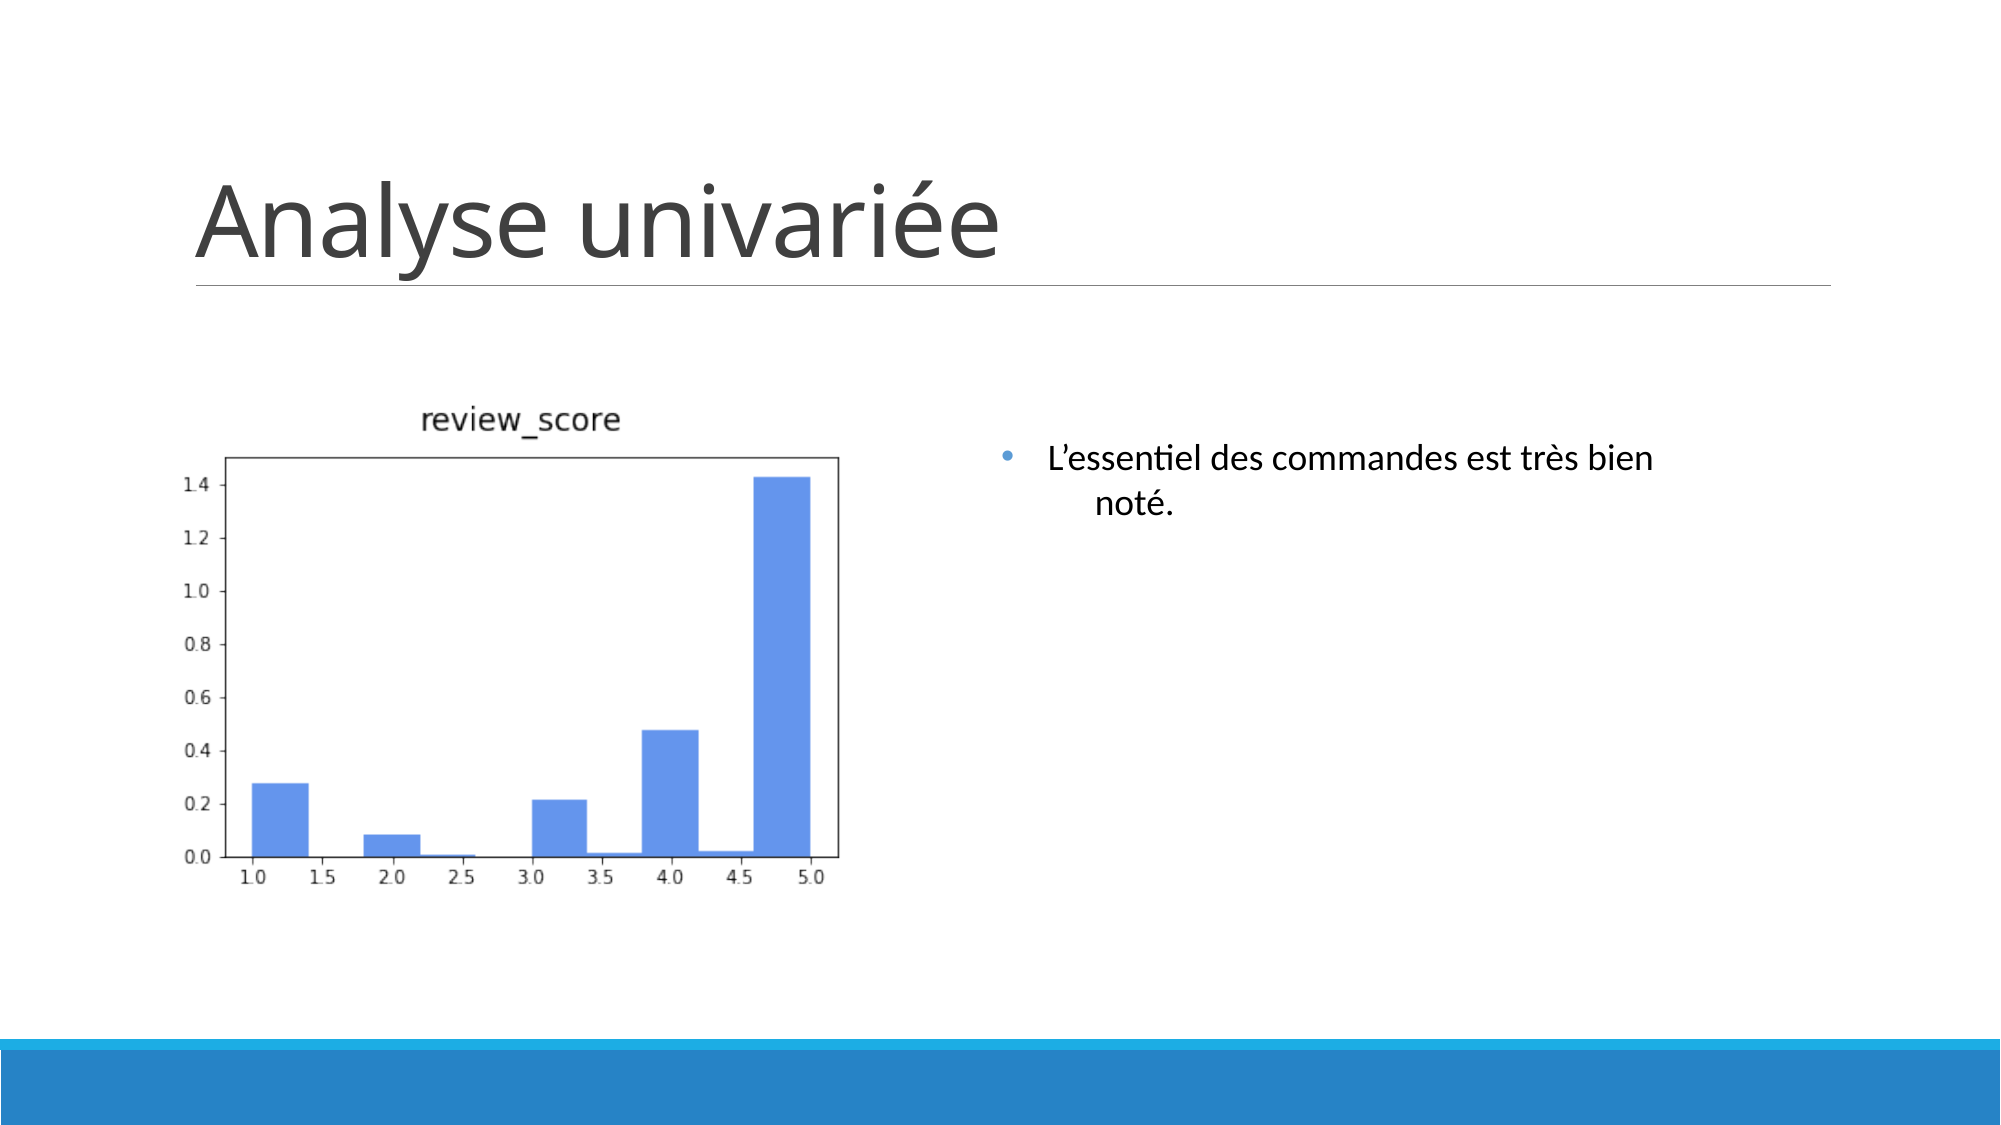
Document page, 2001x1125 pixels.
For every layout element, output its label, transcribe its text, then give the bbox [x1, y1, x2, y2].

picture [170, 393, 851, 901]
text_box L’essentiel des commandes est très bien noté. [986, 425, 1742, 532]
title Analyse univariée [180, 47, 1831, 286]
